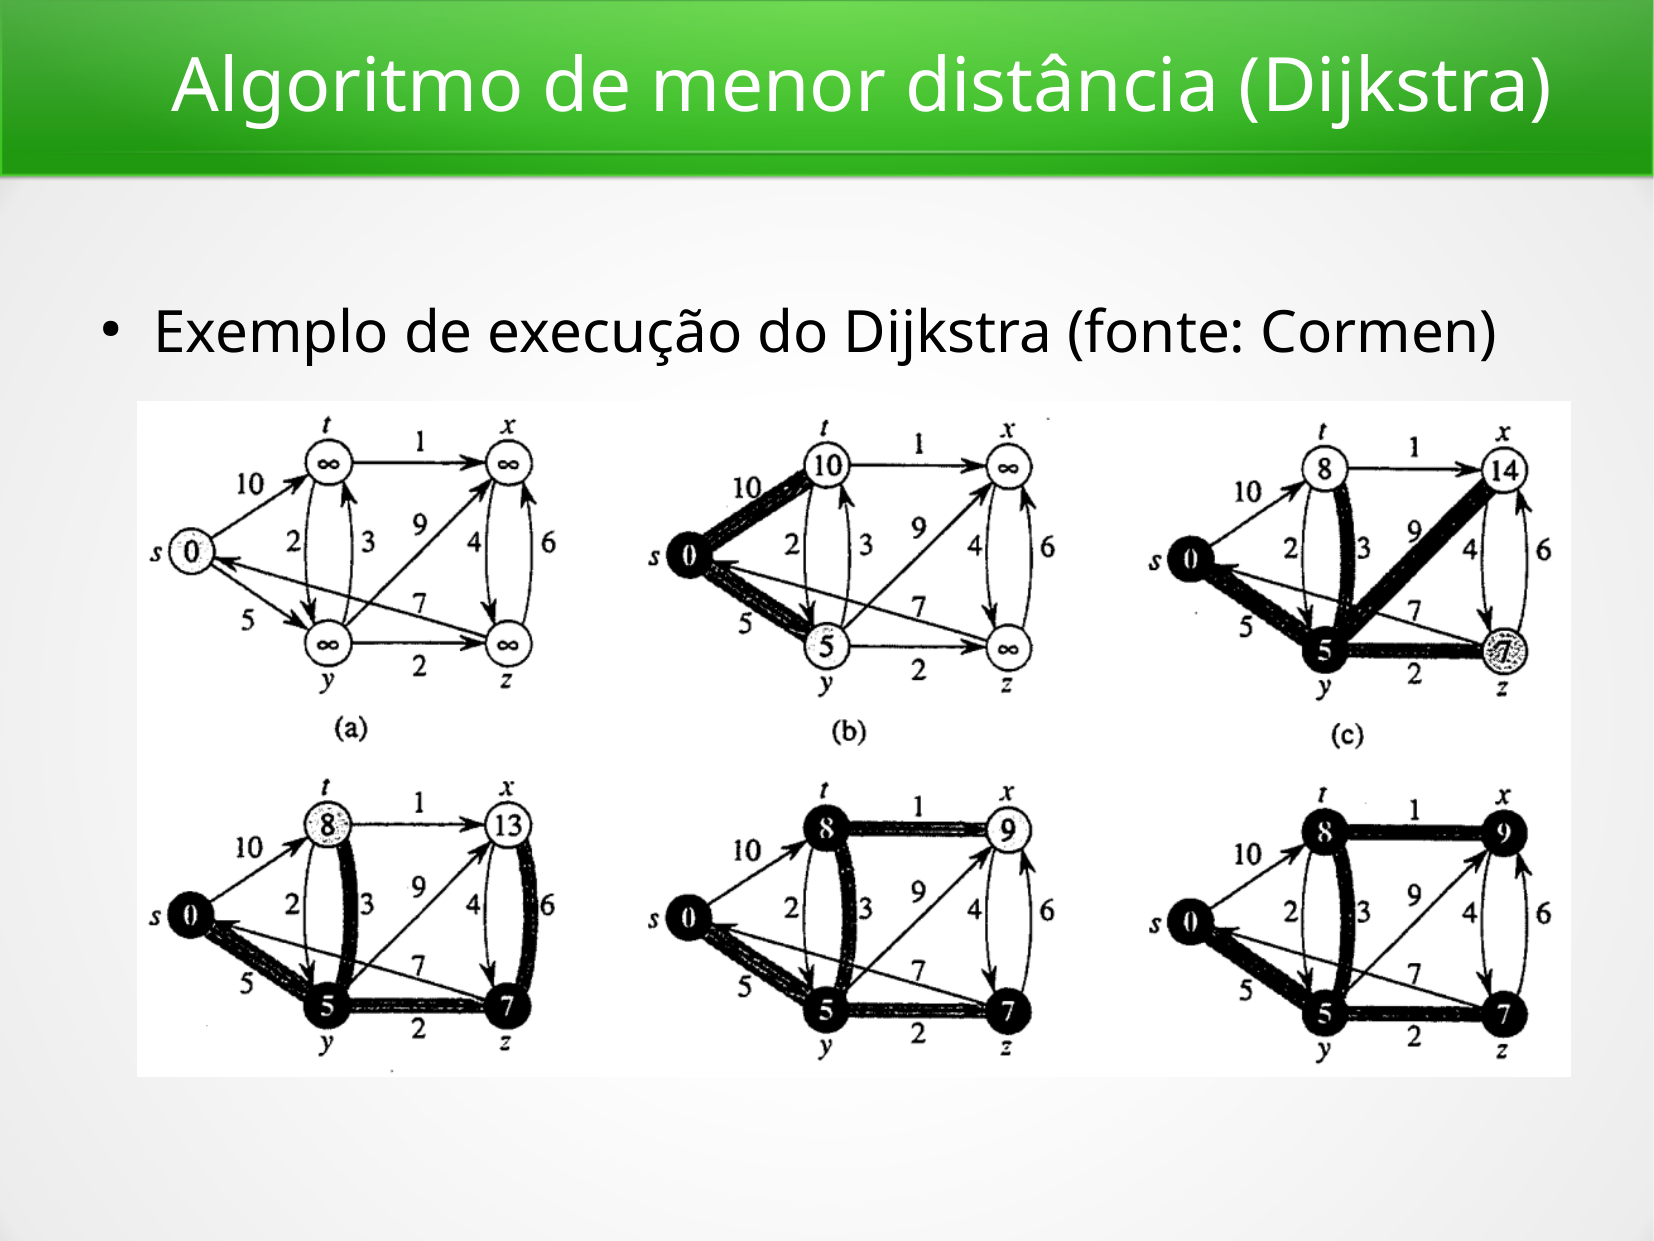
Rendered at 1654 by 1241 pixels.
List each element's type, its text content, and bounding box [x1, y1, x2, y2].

title Algoritmo de menor distância (Dijkstra) [82, 11, 1571, 154]
picture [0, 0, 1654, 1241]
list Exemplo de execução do Dijkstra (fonte: Cormen) [82, 290, 1571, 1010]
